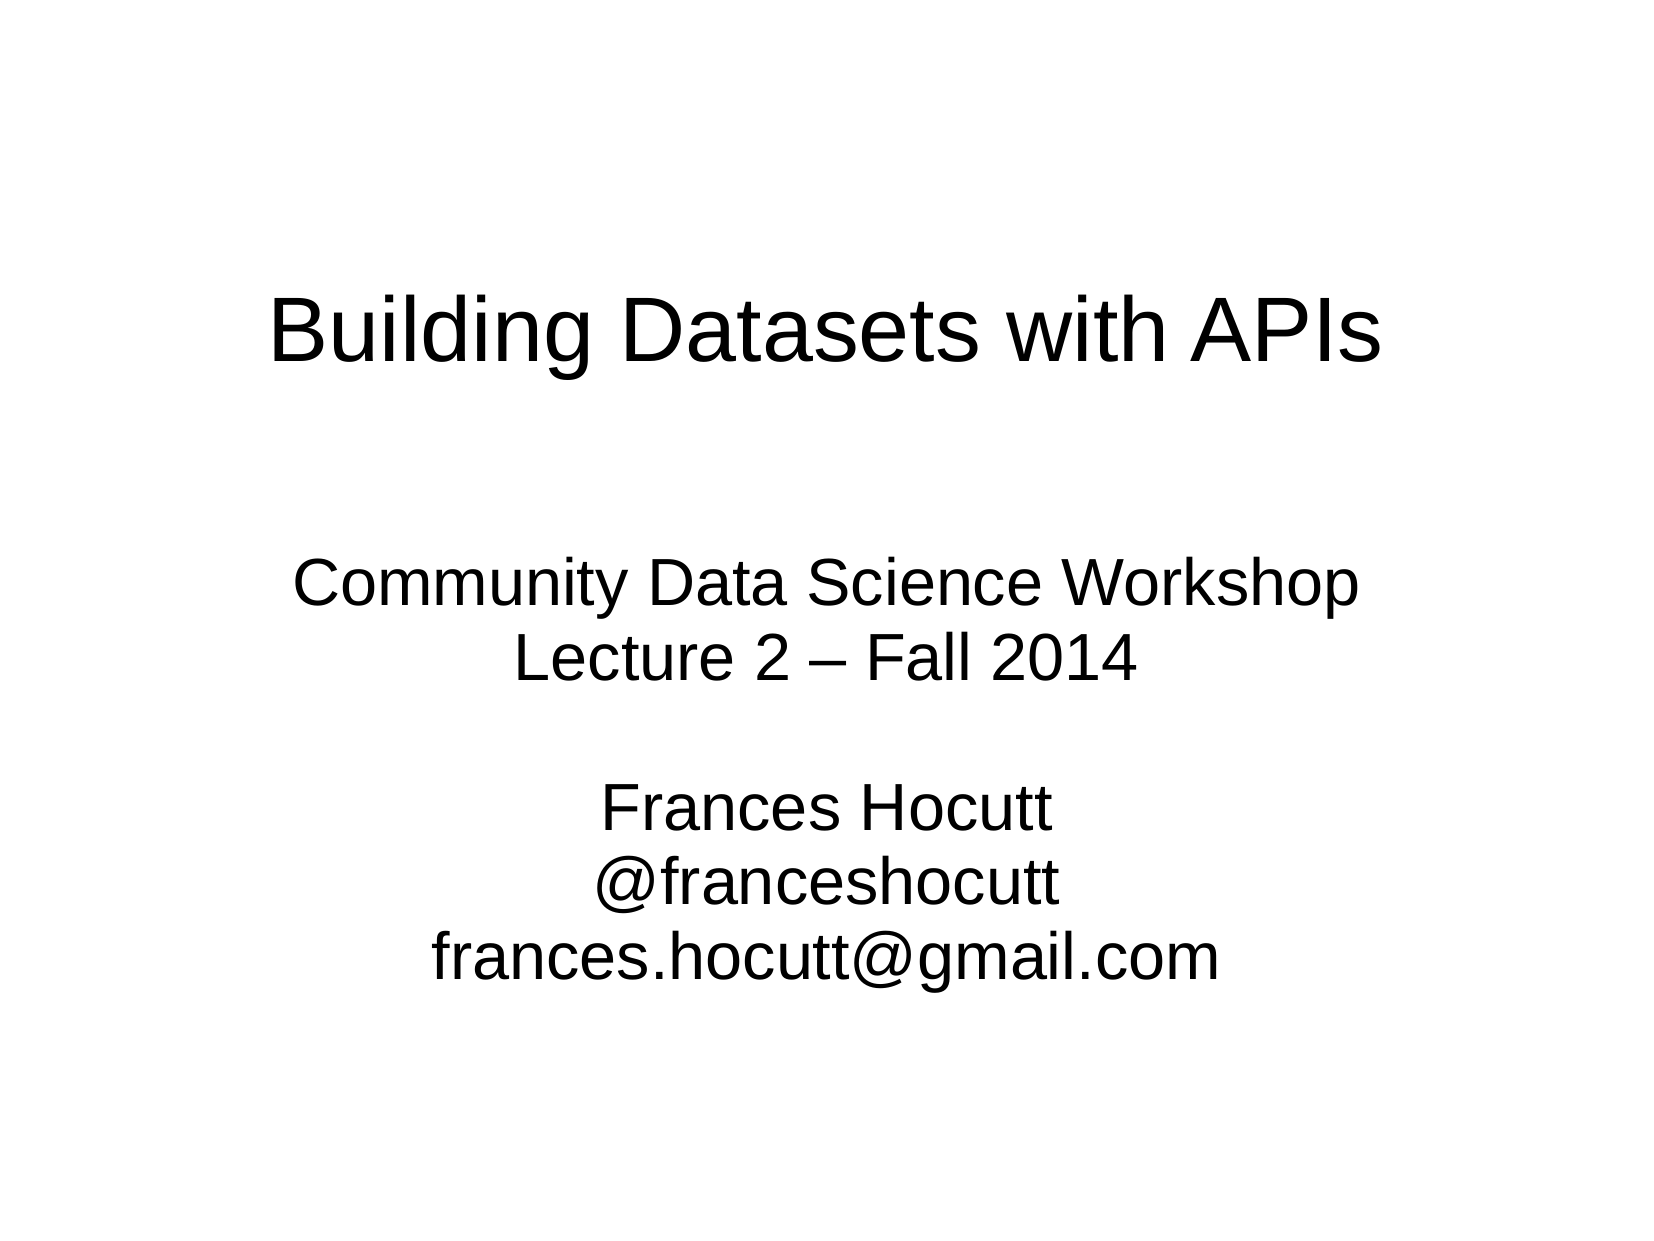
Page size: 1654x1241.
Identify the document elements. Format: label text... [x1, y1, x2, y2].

subtitle Community Data Science Workshop Lecture 2 – Fall 2014 Frances Hocutt @franceshocutt frances.hocutt@gmail.com [82, 214, 1571, 1175]
